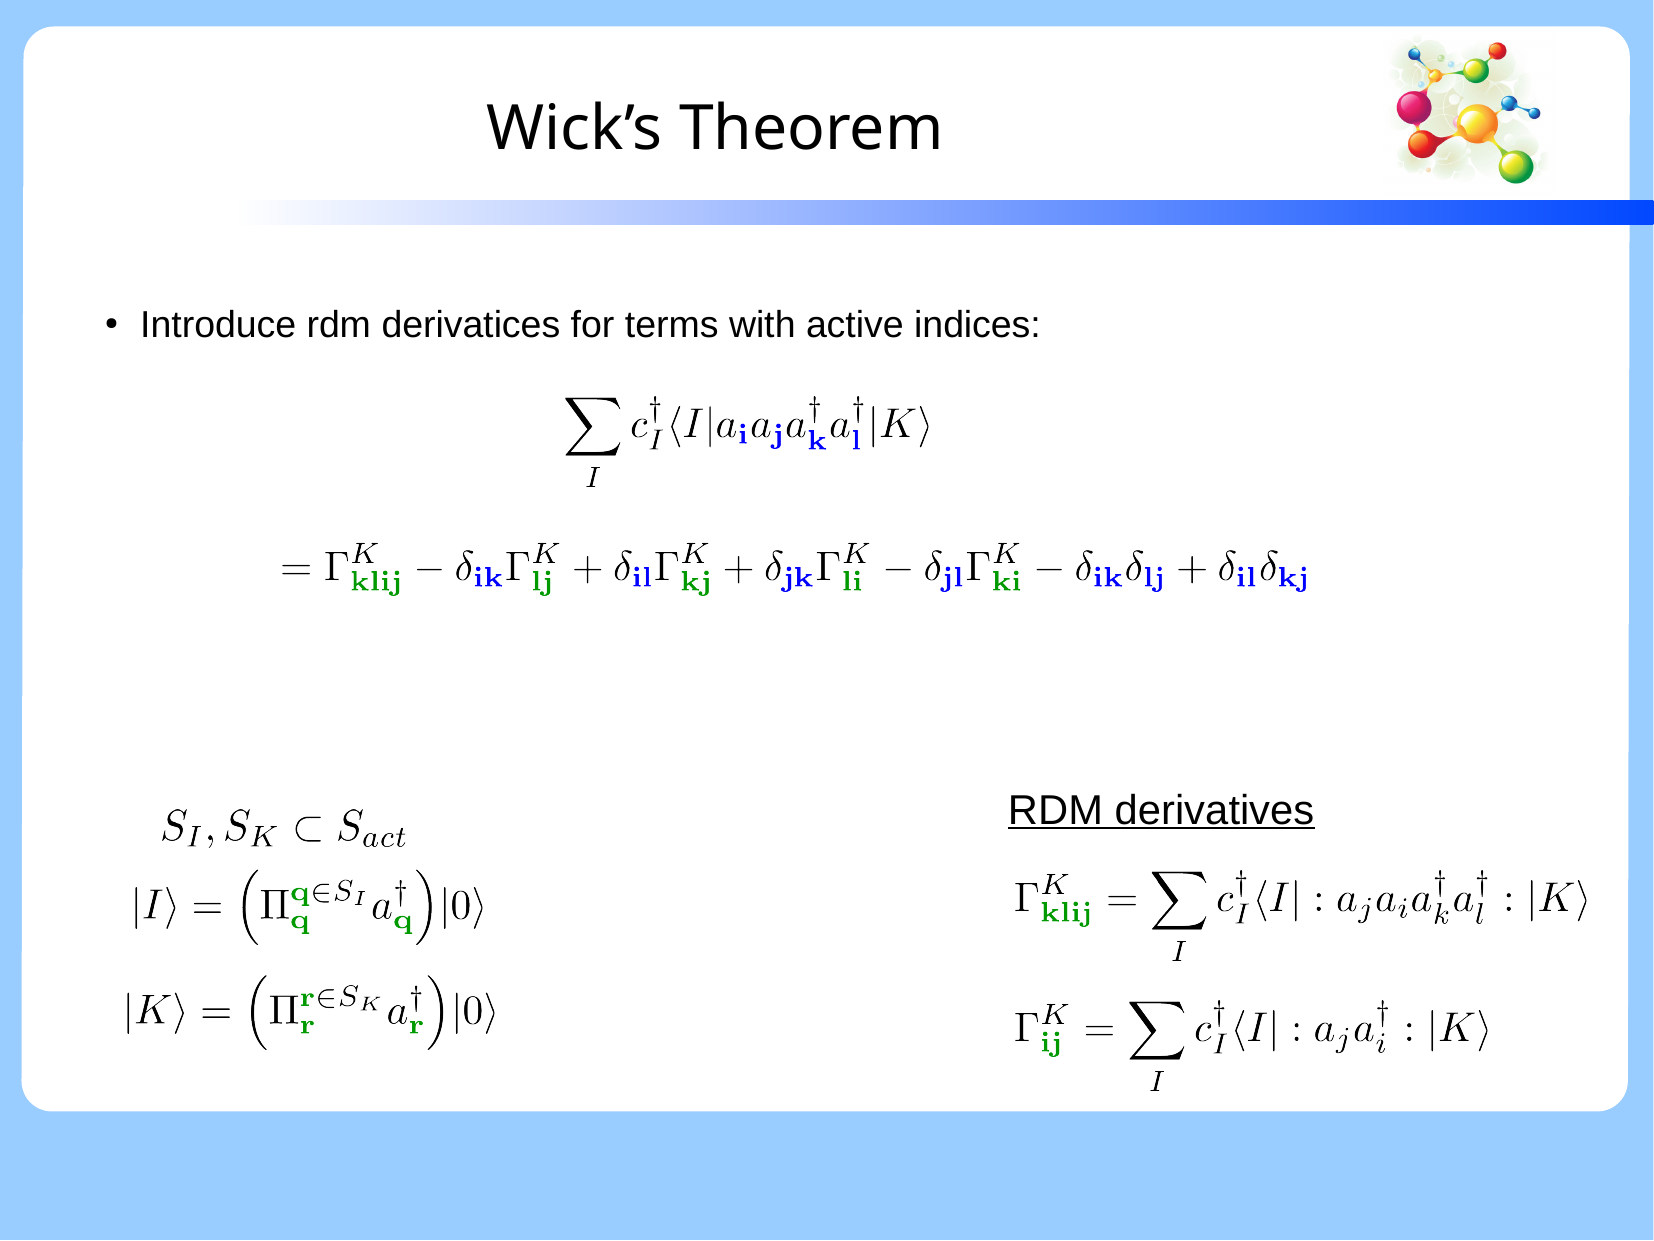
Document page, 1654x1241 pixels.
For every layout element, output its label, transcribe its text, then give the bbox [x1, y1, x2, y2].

table_cell [956, 201, 961, 224]
picture [162, 809, 406, 848]
picture [565, 396, 929, 487]
picture [282, 542, 1306, 596]
picture [1015, 1000, 1488, 1091]
text_box Introduce rdm derivatices for terms with active indices: [90, 254, 1576, 1241]
picture [127, 975, 495, 1051]
table_cell [873, 201, 877, 224]
title Wick’s Theorem [82, 49, 1332, 201]
picture [1015, 870, 1587, 961]
picture [135, 869, 483, 945]
text_box RDM derivatives [993, 779, 1549, 841]
picture [1382, 29, 1556, 195]
